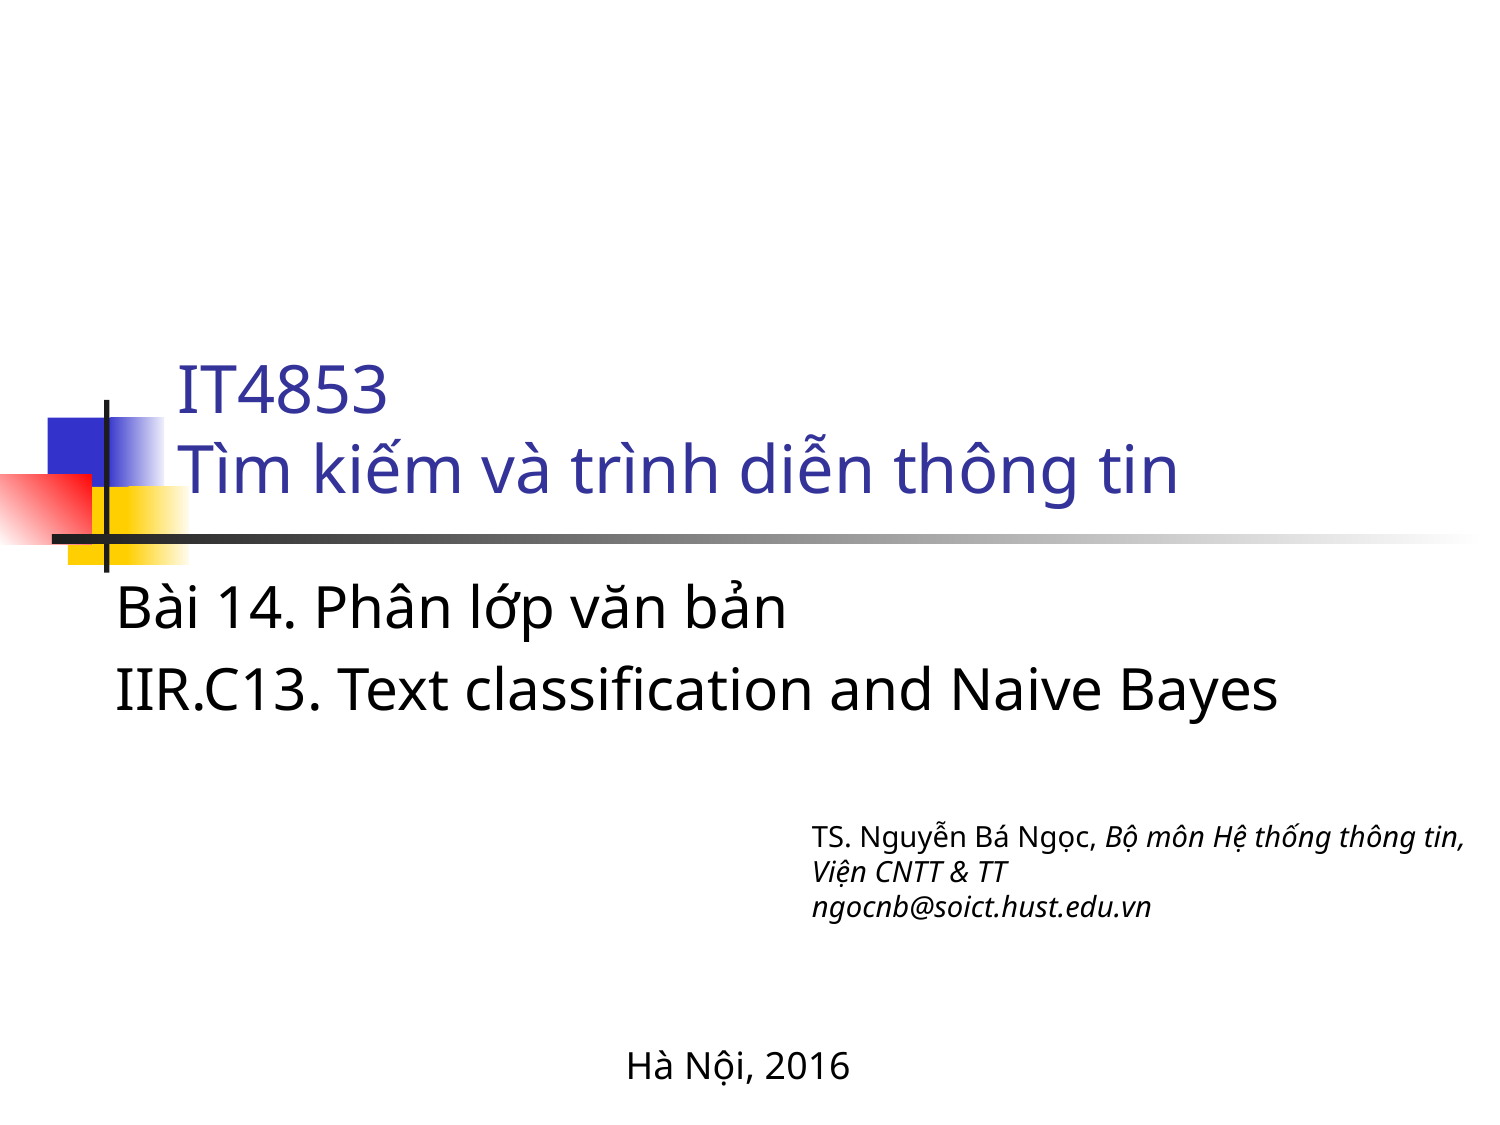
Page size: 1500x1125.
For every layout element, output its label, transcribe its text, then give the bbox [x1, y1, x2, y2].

text_box TS. Nguyễn Bá Ngọc, Bộ môn Hệ thống thông tin, Viện CNTT & TT ngocnb@soict.hust.edu.vn [797, 810, 1489, 931]
title IT4853 Tìm kiếm và trình diễn thông tin [162, 275, 1438, 515]
text_box Hà Nội, 2016 [490, 1034, 987, 1095]
subtitle Bài 14. Phân lớp văn bản IIR.C13. Text classification and Naive Bayes [100, 562, 1471, 925]
